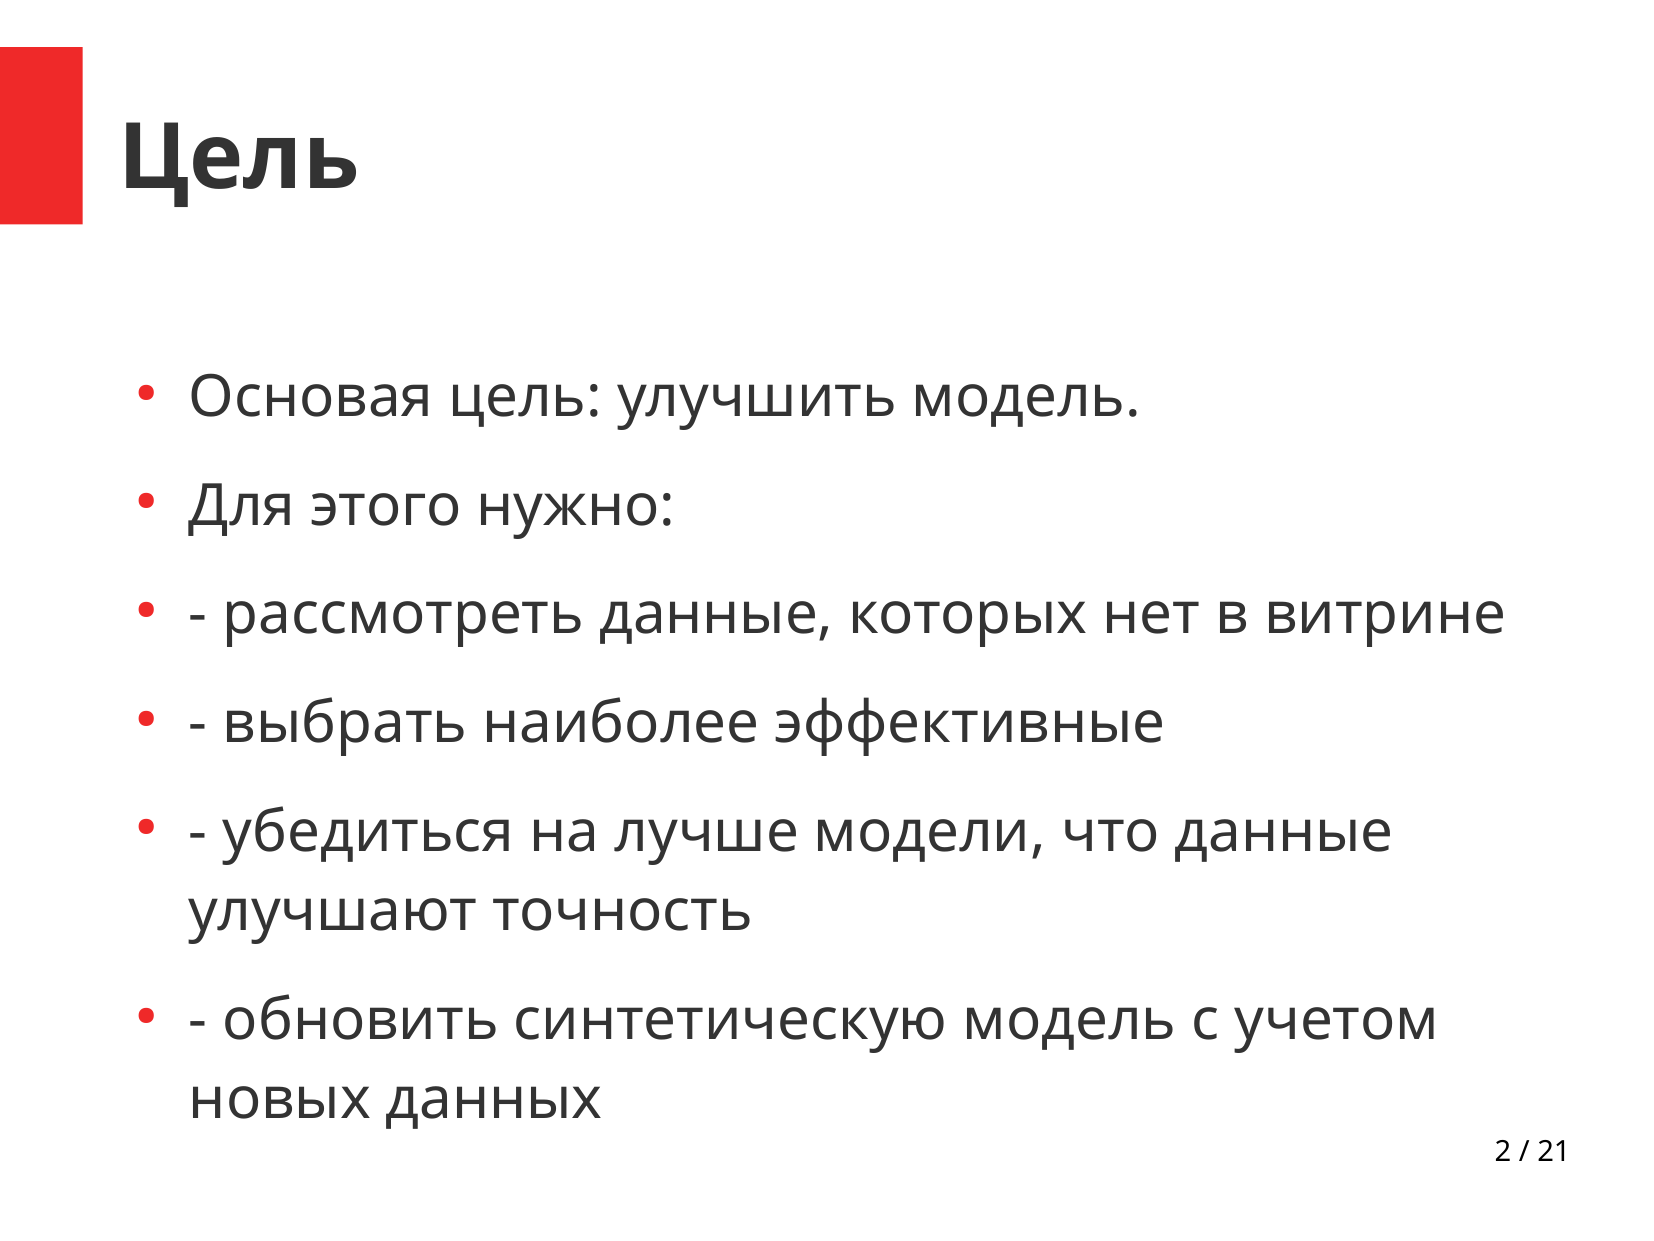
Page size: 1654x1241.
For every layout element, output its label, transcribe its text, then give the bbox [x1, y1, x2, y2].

title Цель [118, 49, 1571, 257]
list Основая цель: улучшить модель. Для этого нужно: - рассмотреть данные, которых нет в витрине - выбрать наиболее эффективные - убедиться на лучше модели, что данные улучшают точность - обновить синтетическую модель с учетом новых данных [118, 354, 1536, 1074]
